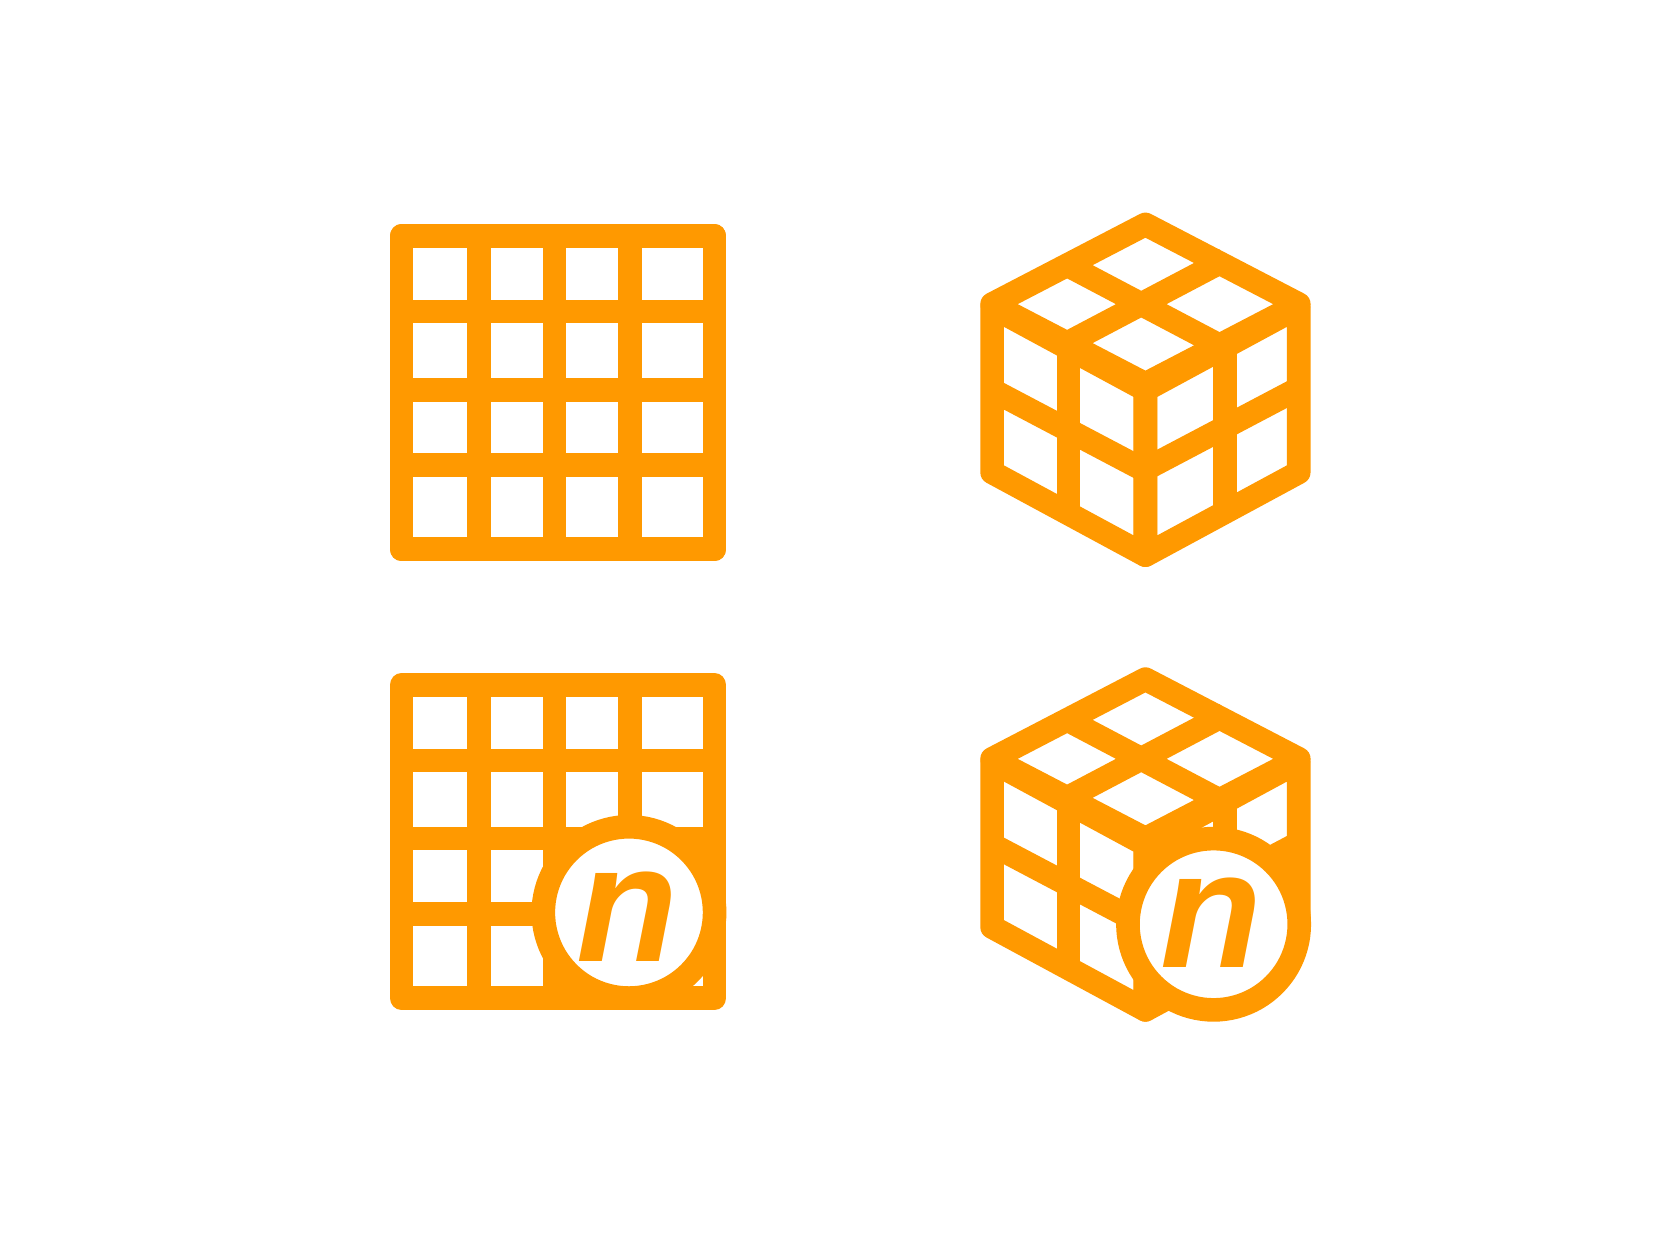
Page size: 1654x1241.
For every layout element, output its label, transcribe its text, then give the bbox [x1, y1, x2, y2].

text_box [1128, 909, 1300, 1010]
text_box n [1125, 824, 1298, 996]
text_box [546, 895, 715, 999]
text_box n [541, 818, 713, 990]
